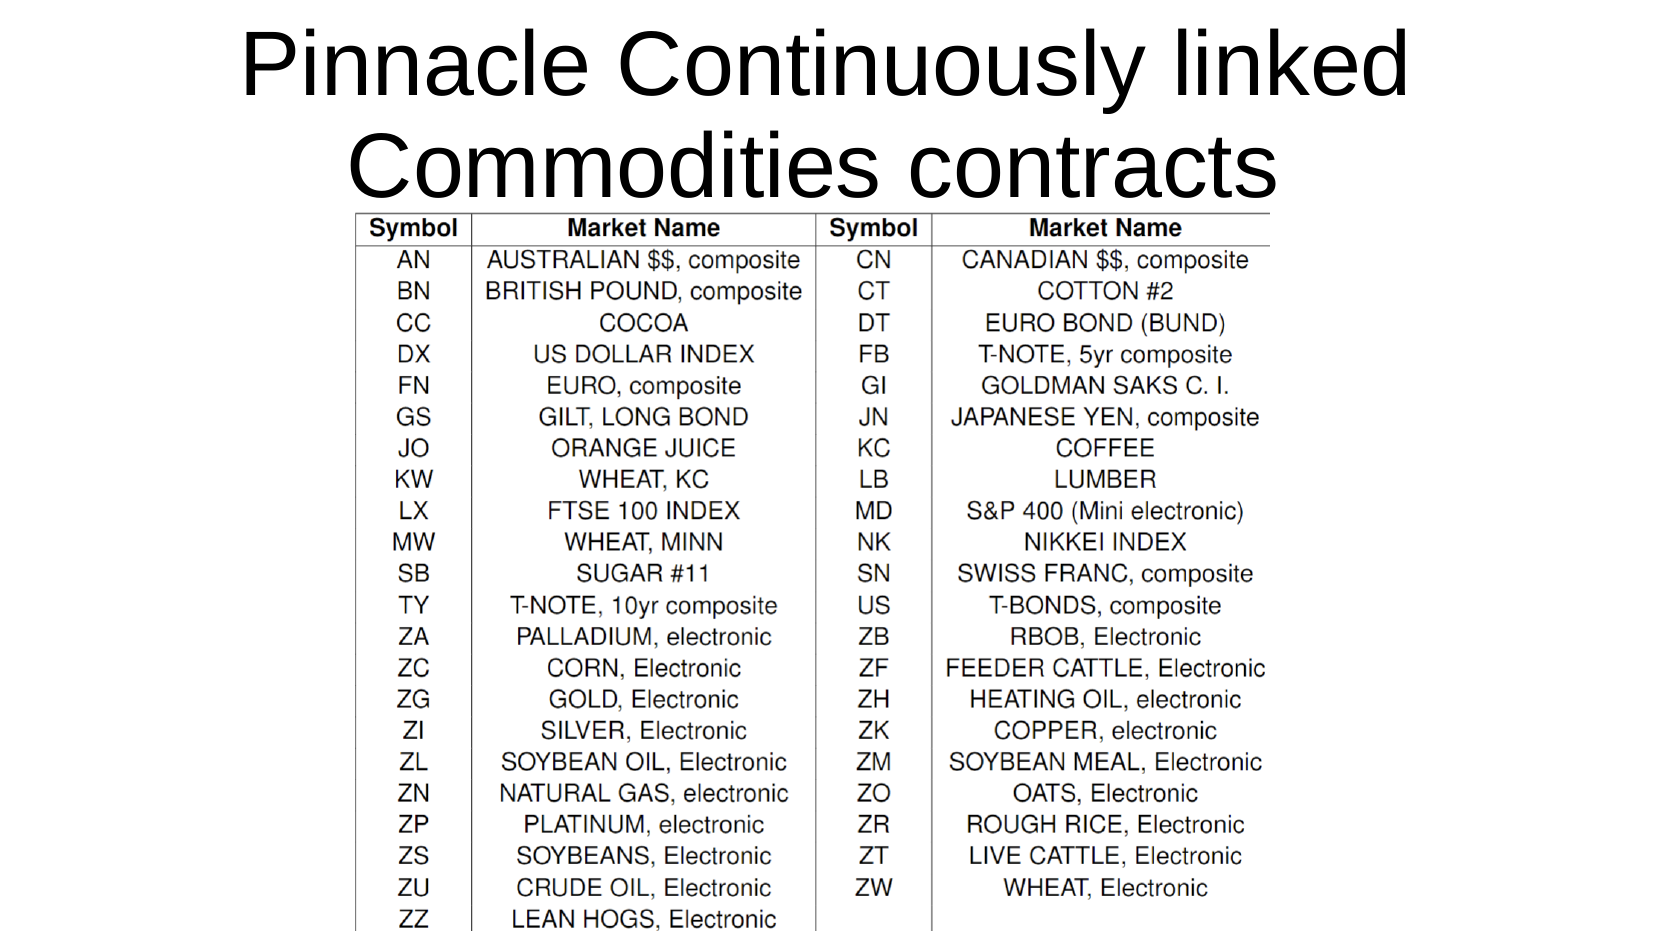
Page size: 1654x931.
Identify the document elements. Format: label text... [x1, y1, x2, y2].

title Pinnacle Continuously linked Commodities contracts [82, 12, 1571, 218]
picture [353, 210, 1270, 931]
